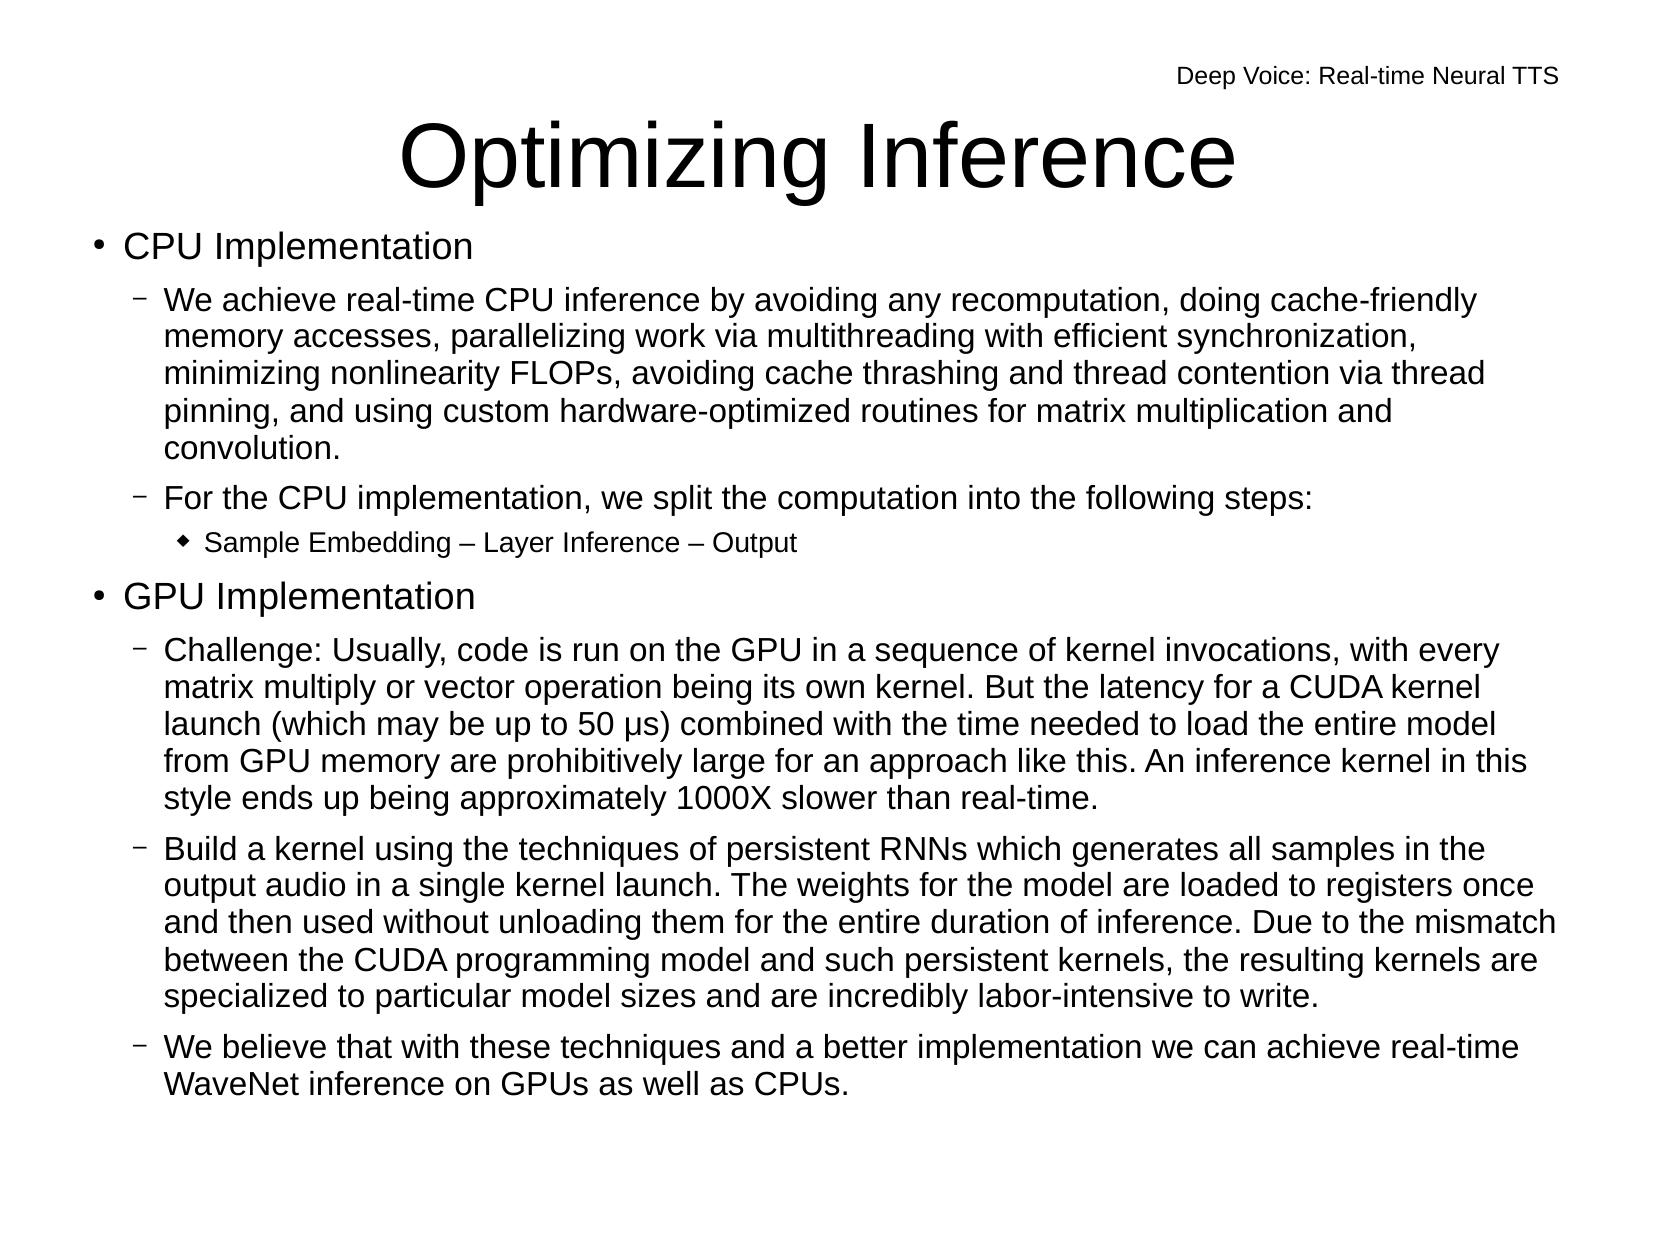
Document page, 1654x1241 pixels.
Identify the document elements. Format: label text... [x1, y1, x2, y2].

text_box Deep Voice: Real-time Neural TTS [1161, 61, 1576, 91]
list CPU Implementation We achieve real-time CPU inference by avoiding any recomputation, doing cache-friendly memory accesses, parallelizing work via multithreading with efficient synchronization, minimizing nonlinearity FLOPs, avoiding cache thrashing and thread contention via thread pinning, and using custom hardware-optimized routines for matrix multiplication and convolution. For the CPU implementation, we split the computation into the following steps: Sample Embedding – Layer Inference – Output GPU Implementation Challenge: Usually, code is run on the GPU in a sequence of kernel invocations, with every matrix multiply or vector operation being its own kernel. But the latency for a CUDA kernel launch (which may be up to 50 μs) combined with the time needed to load the entire model from GPU memory are prohibitively large for an approach like this. An inference kernel in this style ends up being approximately 1000X slower than real-time. Build a kernel using the techniques of persistent RNNs which generates all samples in the output audio in a single kernel launch. The weights for the model are loaded to registers once and then used without unloading them for the entire duration of inference. Due to the mismatch between the CUDA programming model and such persistent kernels, the resulting kernels are specialized to particular model sizes and are incredibly labor-intensive to write. We believe that with these techniques and a better implementation we can achieve real-time WaveNet inference on GPUs as well as CPUs. [82, 225, 1571, 1126]
title Optimizing Inference [75, 90, 1564, 221]
